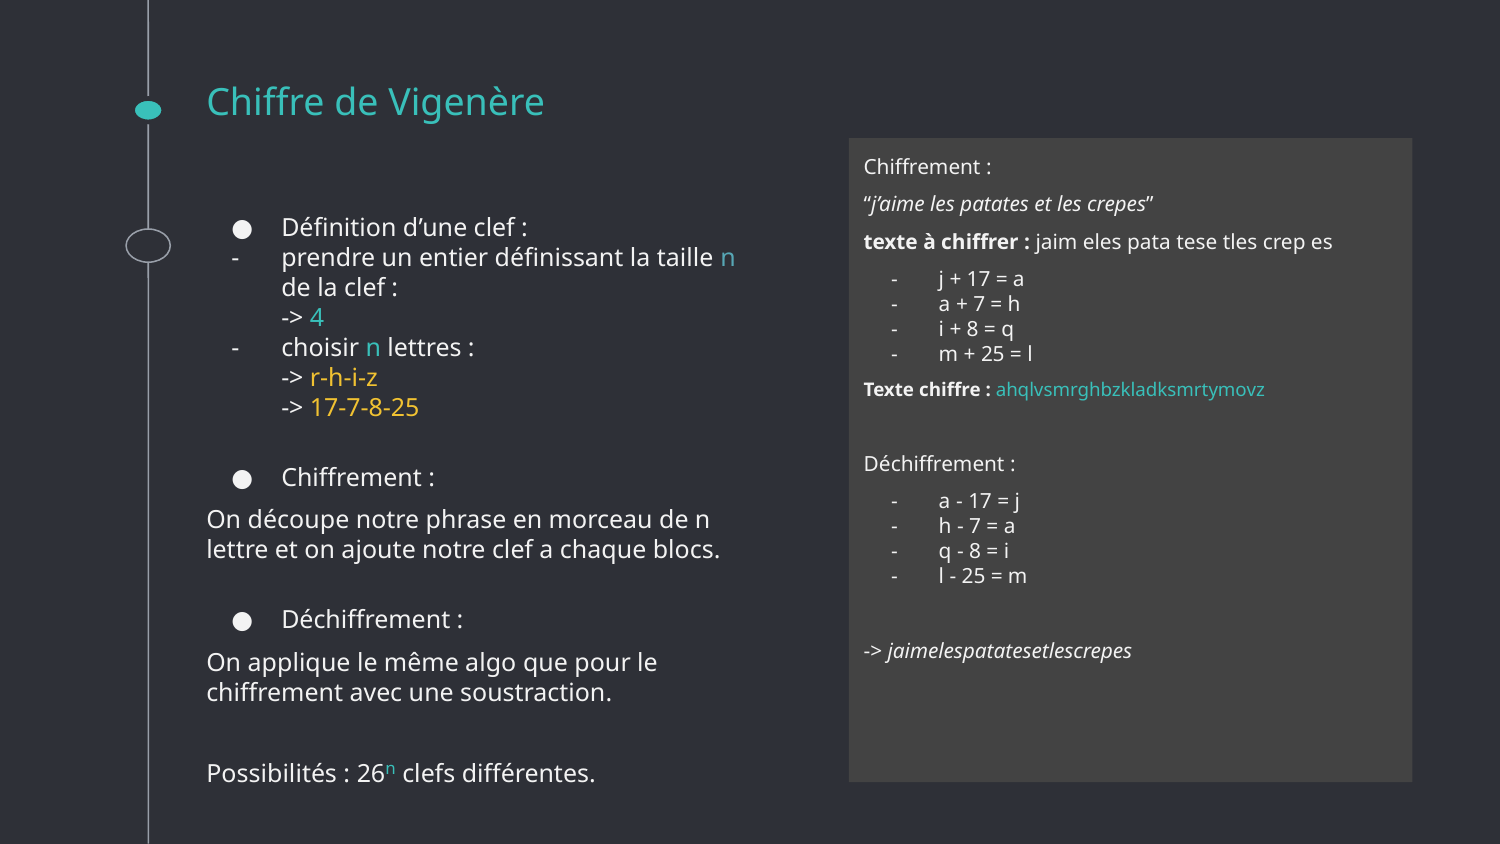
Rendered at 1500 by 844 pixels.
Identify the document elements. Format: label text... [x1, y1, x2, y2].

title Chiffre de Vigenère [191, 81, 1317, 139]
list Définition d’une clef : prendre un entier définissant la taille n de la clef : -> 4 choisir n lettres : -> r-h-i-z -> 17-7-8-25 Chiffrement : On découpe notre phrase en morceau de n lettre et on ajoute notre clef a chaque blocs. Déchiffrement : On applique le même algo que pour le chiffrement avec une soustraction. Possibilités : 26n clefs différentes. [191, 196, 755, 808]
list Chiffrement : “j’aime les patates et les crepes” texte à chiffrer : jaim eles pata tese tles crep es j + 17 = a a + 7 = h i + 8 = q m + 25 = l Texte chiffre : ahqlvsmrghbzkladksmrtymovz Déchiffrement : a - 17 = j h - 7 = a q - 8 = i l - 25 = m -> jaimelespatatesetlescrepes [848, 138, 1413, 783]
